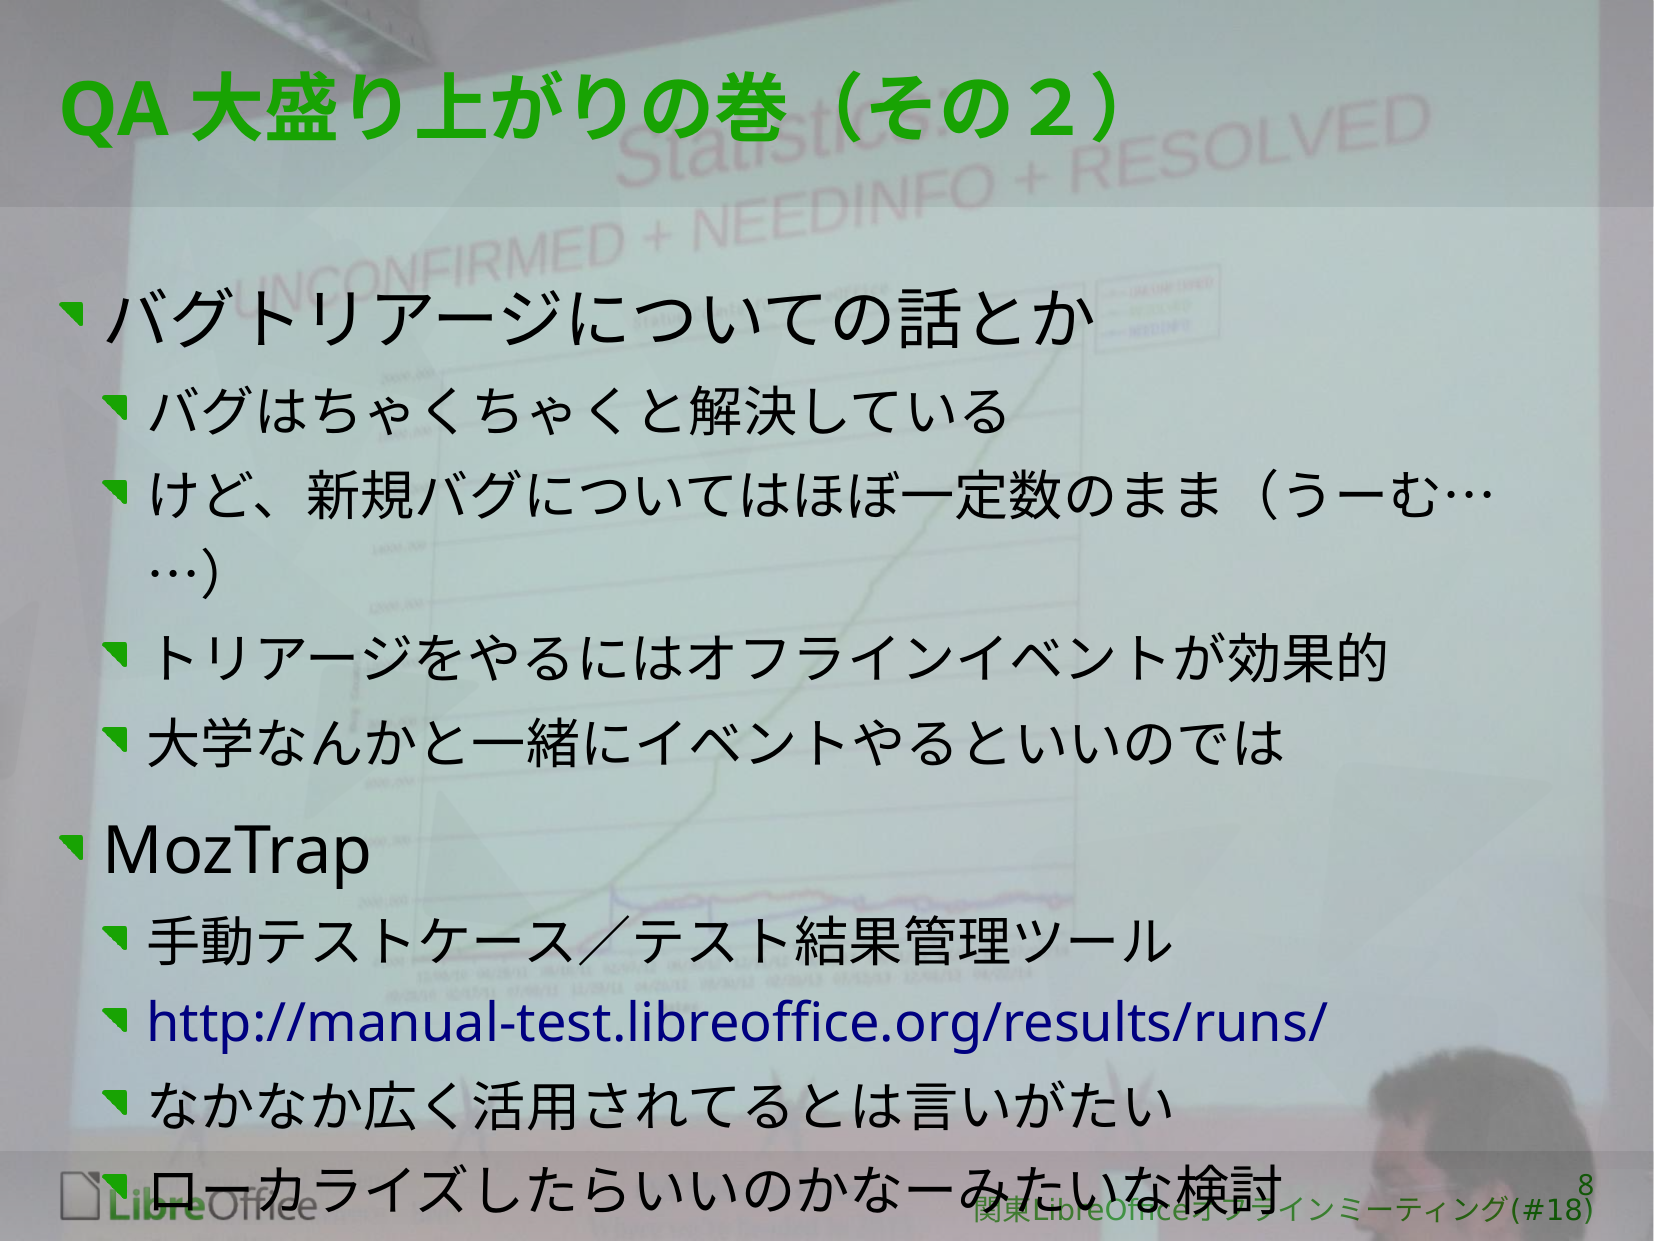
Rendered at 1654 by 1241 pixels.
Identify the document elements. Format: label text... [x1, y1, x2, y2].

list バグトリアージについての話とか バグはちゃくちゃくと解決している けど、新規バグについてはほぼ一定数のまま（うーむ……） トリアージをやるにはオフラインイベントが効果的 大学なんかと一緒にイベントやるといいのでは MozTrap 手動テストケース／テスト結果管理ツール http://manual-test.libreoffice.org/results/runs/ なかなか広く活用されてるとは言いがたい ローカライズしたらいいのかなーみたいな検討 by-weekly QA Call 電話からIRCになった→英語苦手な人も参加してね！ [59, 265, 1595, 1120]
picture [0, 0, 1654, 1241]
title QA大盛り上がりの巻（その２） [59, 29, 1595, 178]
